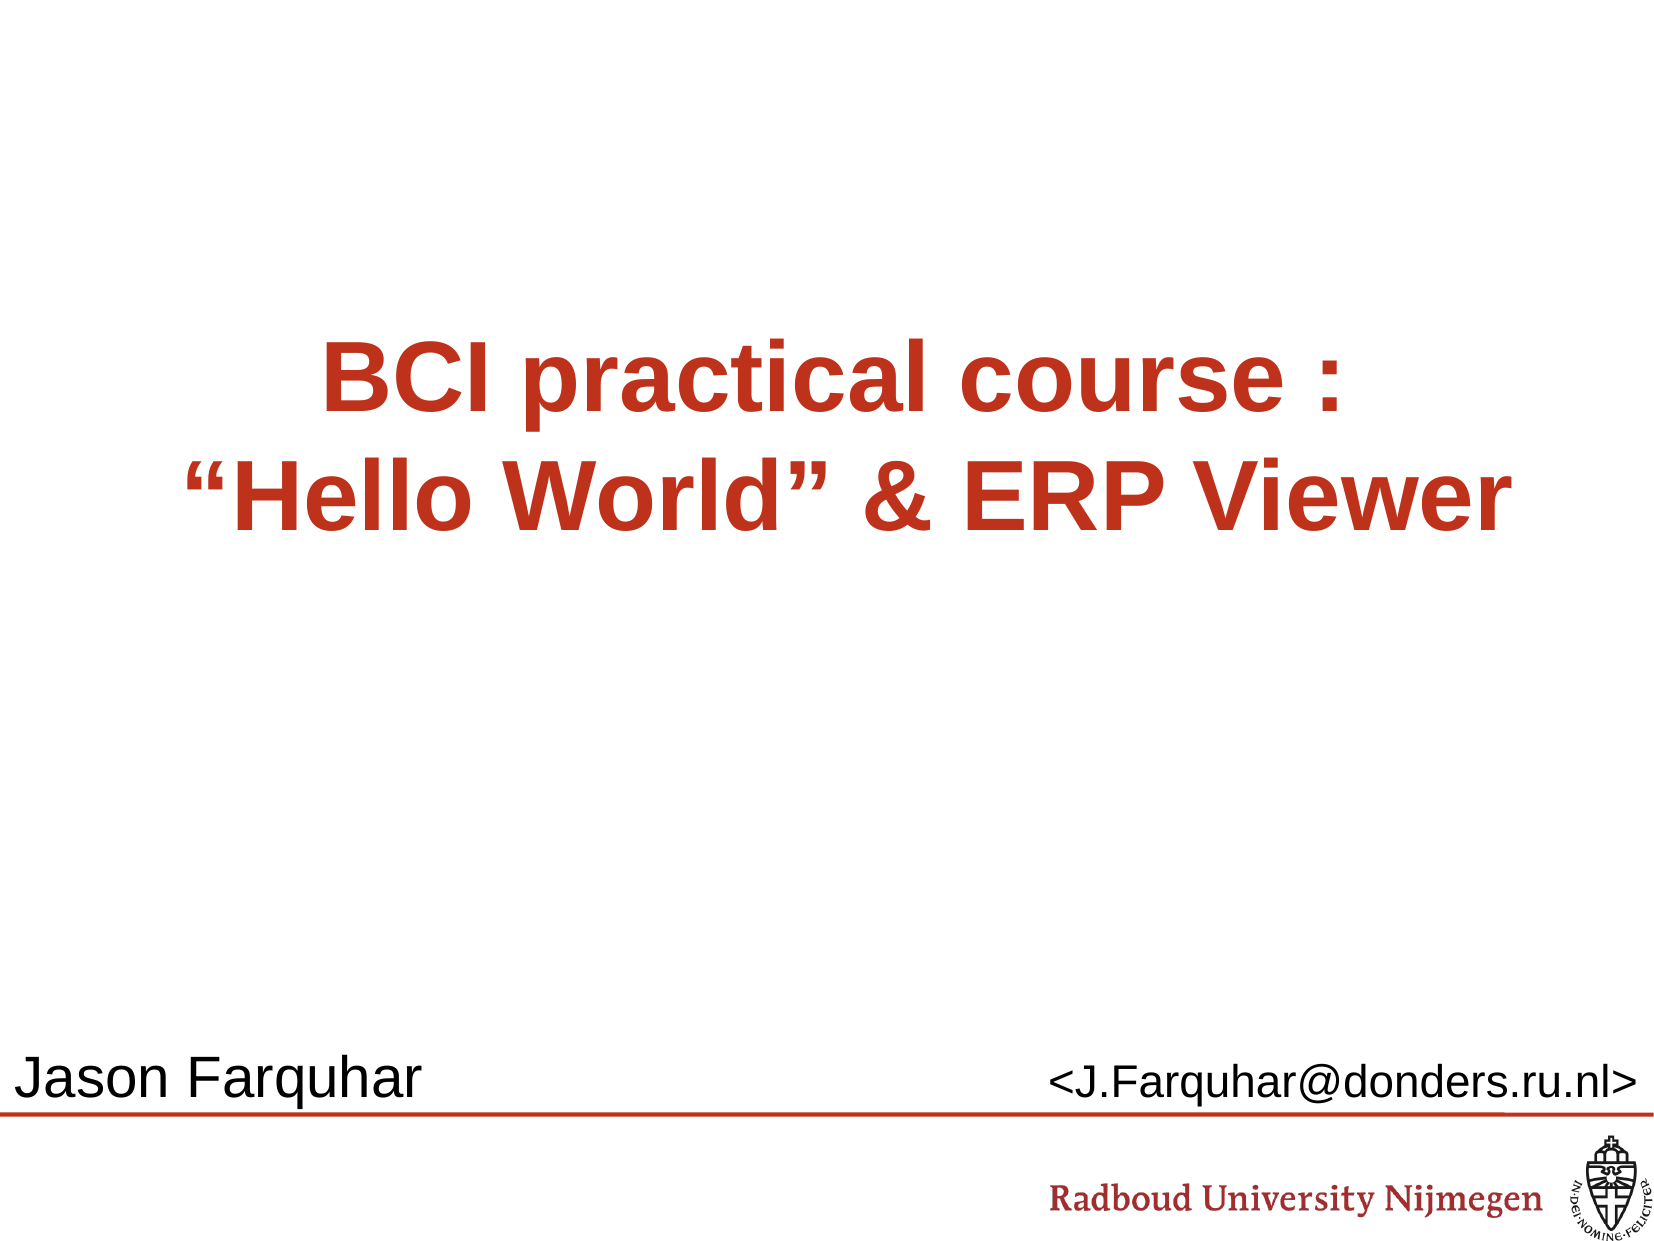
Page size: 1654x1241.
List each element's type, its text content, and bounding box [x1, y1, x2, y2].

text_box BCI practical course : “Hello World” & ERP Viewer [123, 302, 1544, 581]
text_box Jason Farquhar <J.Farquhar@donders.ru.nl> [0, 1037, 1653, 1118]
picture [1050, 1134, 1654, 1241]
